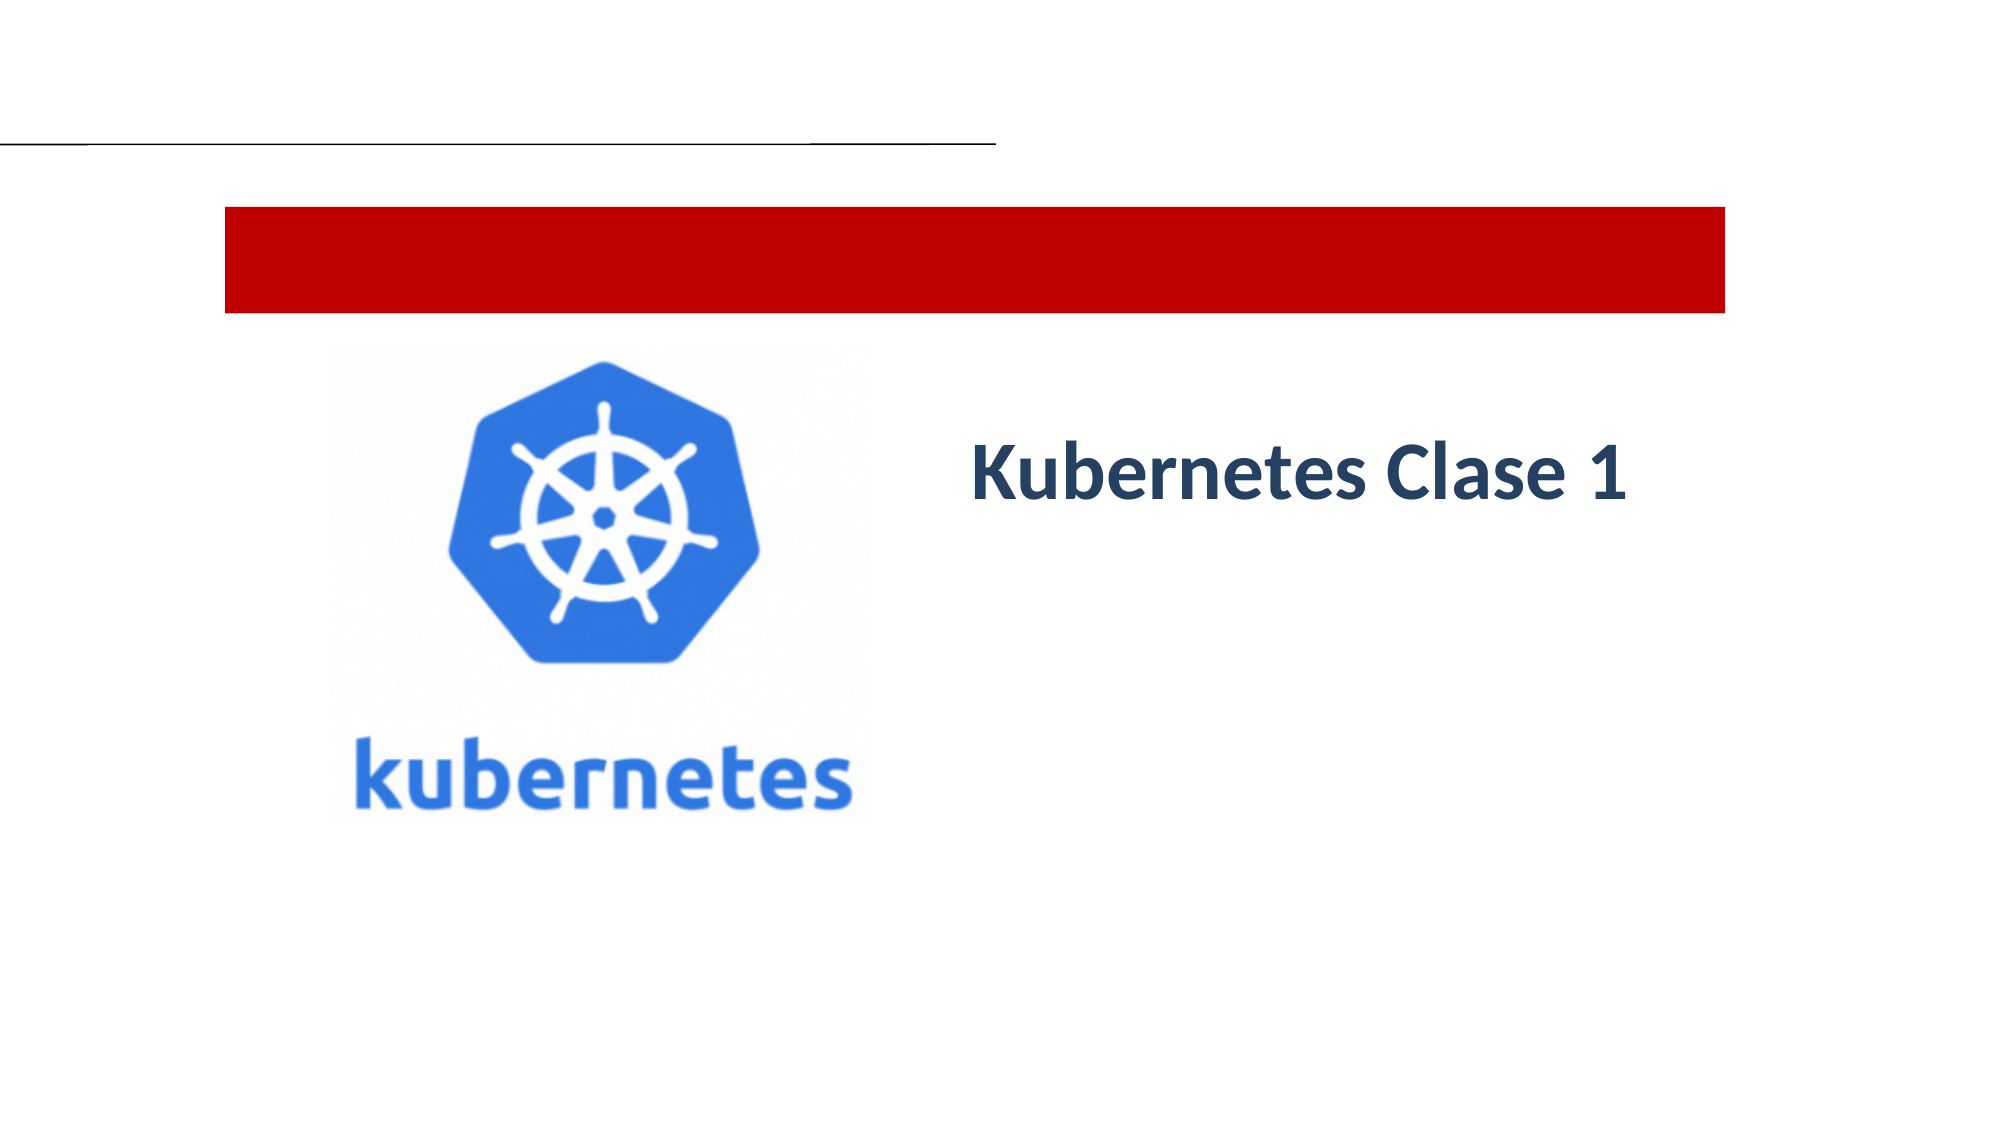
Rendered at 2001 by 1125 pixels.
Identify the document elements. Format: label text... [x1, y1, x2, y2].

text_box Kubernetes Clase 1 [956, 408, 1757, 674]
picture [329, 348, 871, 819]
text_box [225, 140, 1726, 314]
